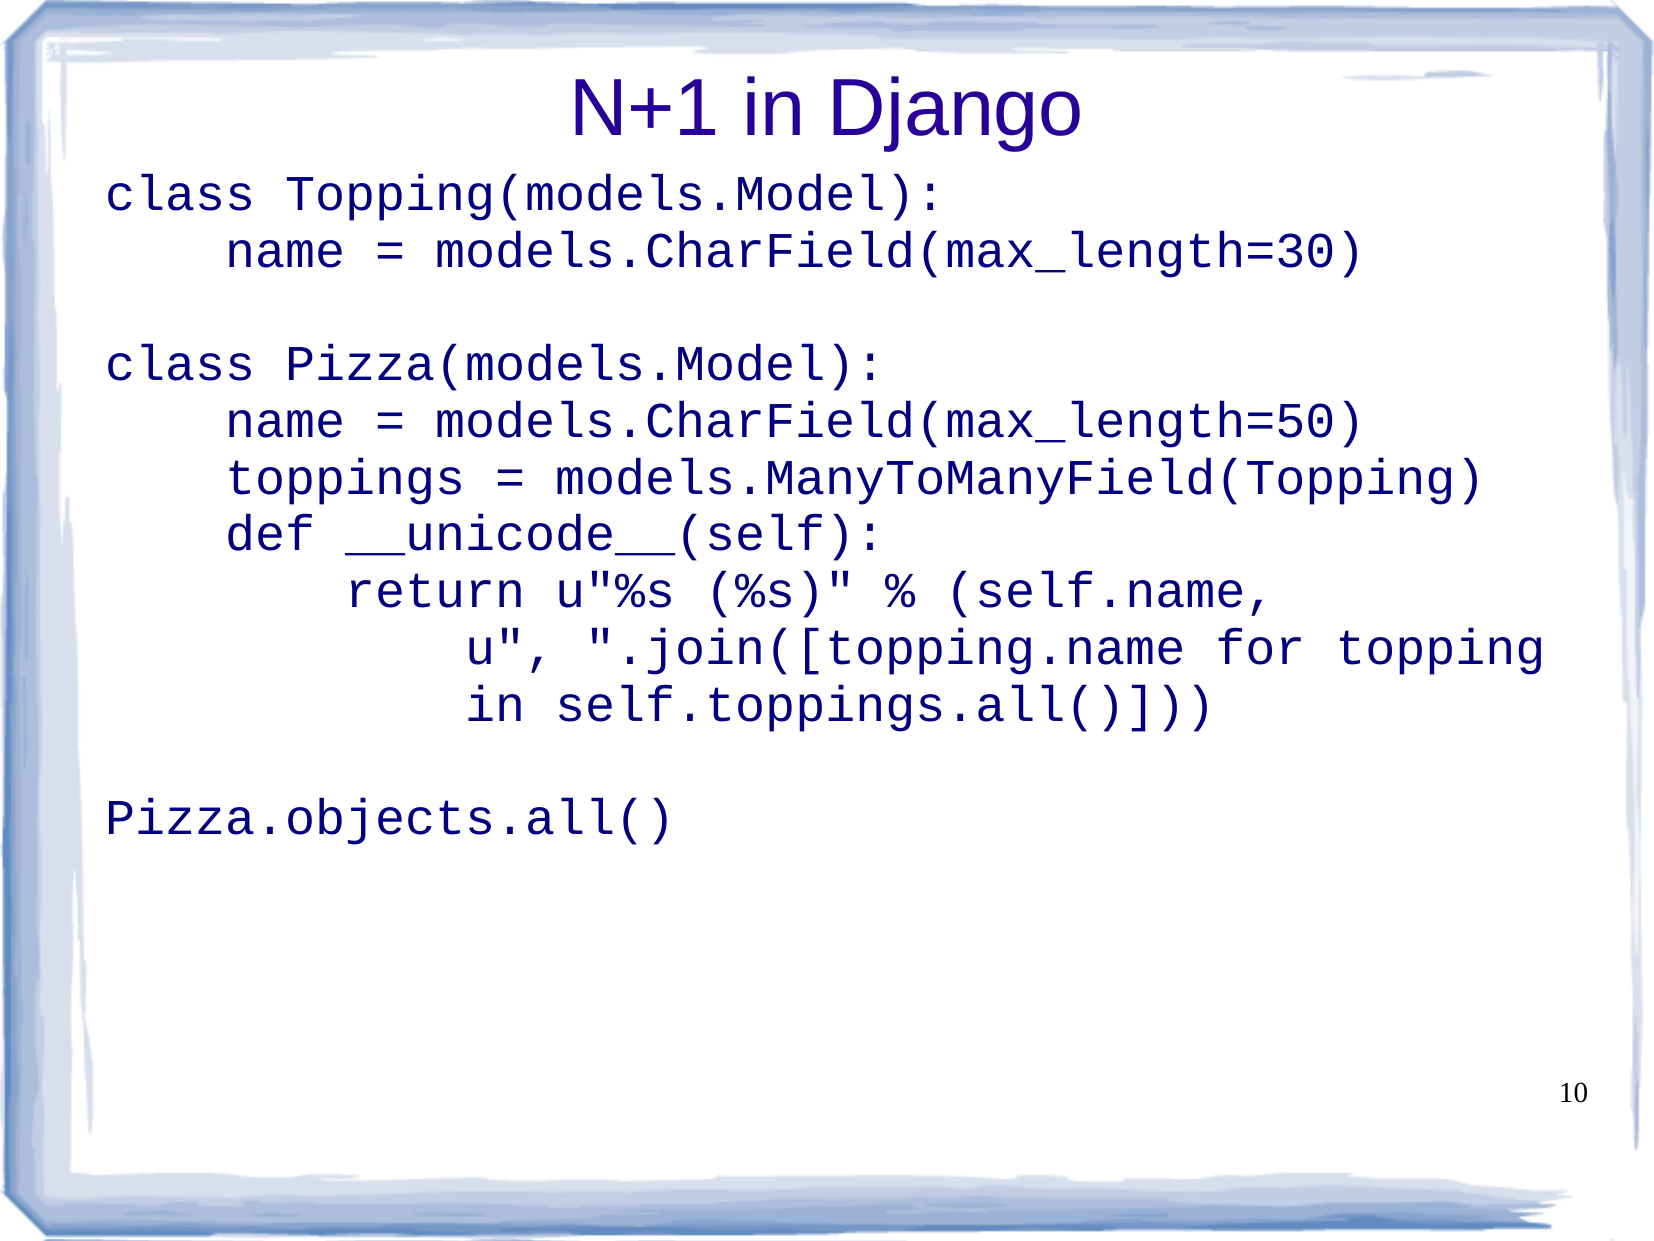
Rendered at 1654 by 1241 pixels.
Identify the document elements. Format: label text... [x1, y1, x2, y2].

list class Topping(models.Model): name = models.CharField(max_length=30) class Pizza(models.Model): name = models.CharField(max_length=50) toppings = models.ManyToManyField(Topping) def __unicode__(self): return u"%s (%s)" % (self.name, u", ".join([topping.name for topping in self.toppings.all()])) Pizza.objects.all() [105, 168, 1621, 1171]
picture [0, 0, 1654, 1241]
title N+1 in Django [82, 49, 1571, 257]
